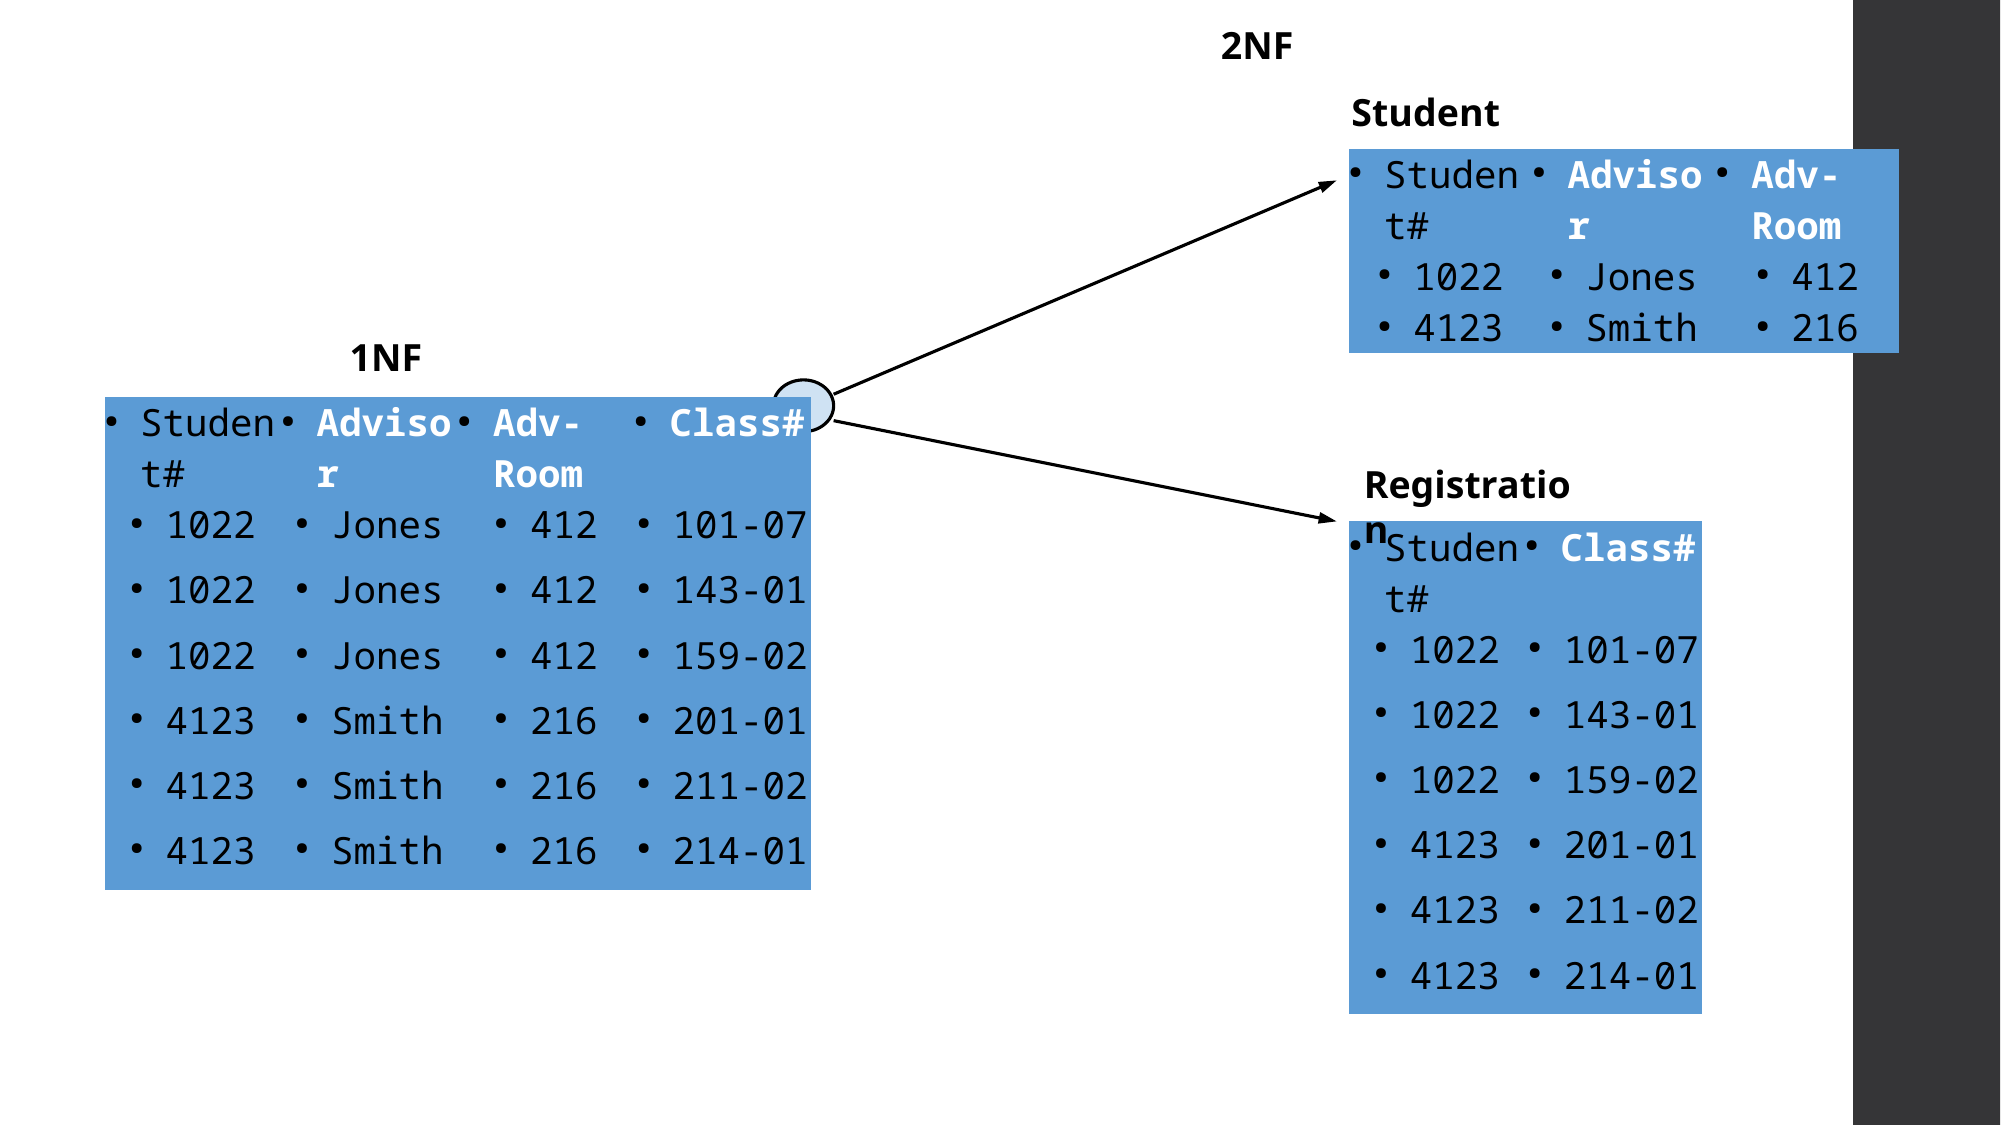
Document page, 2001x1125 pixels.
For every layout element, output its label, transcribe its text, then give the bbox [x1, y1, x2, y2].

table_cell Jones [281, 499, 458, 564]
table_cell 143-01 [1525, 689, 1702, 754]
table_cell 412 [458, 564, 634, 629]
table_cell 216 [458, 759, 634, 825]
table_cell 159-02 [634, 629, 811, 694]
table_header Student# [105, 397, 281, 499]
table_cell Smith [281, 694, 458, 759]
table_cell 1022 [1349, 689, 1525, 754]
table_cell 1022 [105, 564, 281, 629]
text_box Student [1336, 74, 1587, 150]
table_cell 4123 [105, 759, 281, 825]
table_cell 1022 [105, 499, 281, 564]
table_cell 4123 [105, 825, 281, 890]
table_cell 216 [1716, 302, 1899, 353]
table_cell 4123 [1349, 949, 1525, 1014]
table_cell 216 [458, 825, 634, 890]
table_cell 159-02 [1525, 754, 1702, 819]
table_cell 1022 [1349, 754, 1525, 819]
table_header Class# [1525, 521, 1702, 623]
table_cell 1022 [1349, 623, 1525, 689]
text_box [775, 379, 834, 431]
table_cell 214-01 [1525, 949, 1702, 1014]
table_header Advisor [1532, 149, 1716, 251]
table_cell 1022 [105, 629, 281, 694]
table_cell Smith [1532, 302, 1716, 353]
table_cell 143-01 [634, 564, 811, 629]
table_header Advisor [281, 397, 458, 499]
table_cell 412 [458, 499, 634, 564]
table_cell 412 [458, 629, 634, 694]
table_cell 101-07 [634, 499, 811, 564]
table_header Student# [1349, 149, 1532, 251]
text_box 2NF [1205, 6, 1379, 82]
table_cell 201-01 [1525, 819, 1702, 884]
table_cell 101-07 [1525, 623, 1702, 689]
table_header Adv-Room [458, 397, 634, 499]
table_cell 4123 [1349, 884, 1525, 949]
table_header Student# [1349, 522, 1525, 623]
text_box 1NF [334, 319, 508, 395]
table_cell 211-02 [634, 759, 811, 825]
table_cell 1022 [1349, 251, 1532, 302]
table_cell Jones [281, 564, 458, 629]
table_cell 216 [458, 694, 634, 759]
table_cell Jones [281, 629, 458, 694]
table_cell 4123 [1349, 819, 1525, 884]
table_cell Smith [281, 759, 458, 825]
table_cell 412 [1716, 251, 1899, 302]
table_cell Smith [281, 825, 458, 890]
table_cell 4123 [105, 694, 281, 759]
table_cell Jones [1532, 251, 1716, 302]
table_cell 211-02 [1525, 884, 1702, 949]
table_cell 214-01 [634, 825, 811, 890]
table_cell 201-01 [634, 694, 811, 759]
table_header Class# [634, 397, 811, 499]
table_header Adv-Room [1716, 149, 1899, 251]
text_box Registration [1348, 446, 1600, 522]
table_cell 4123 [1349, 302, 1532, 353]
